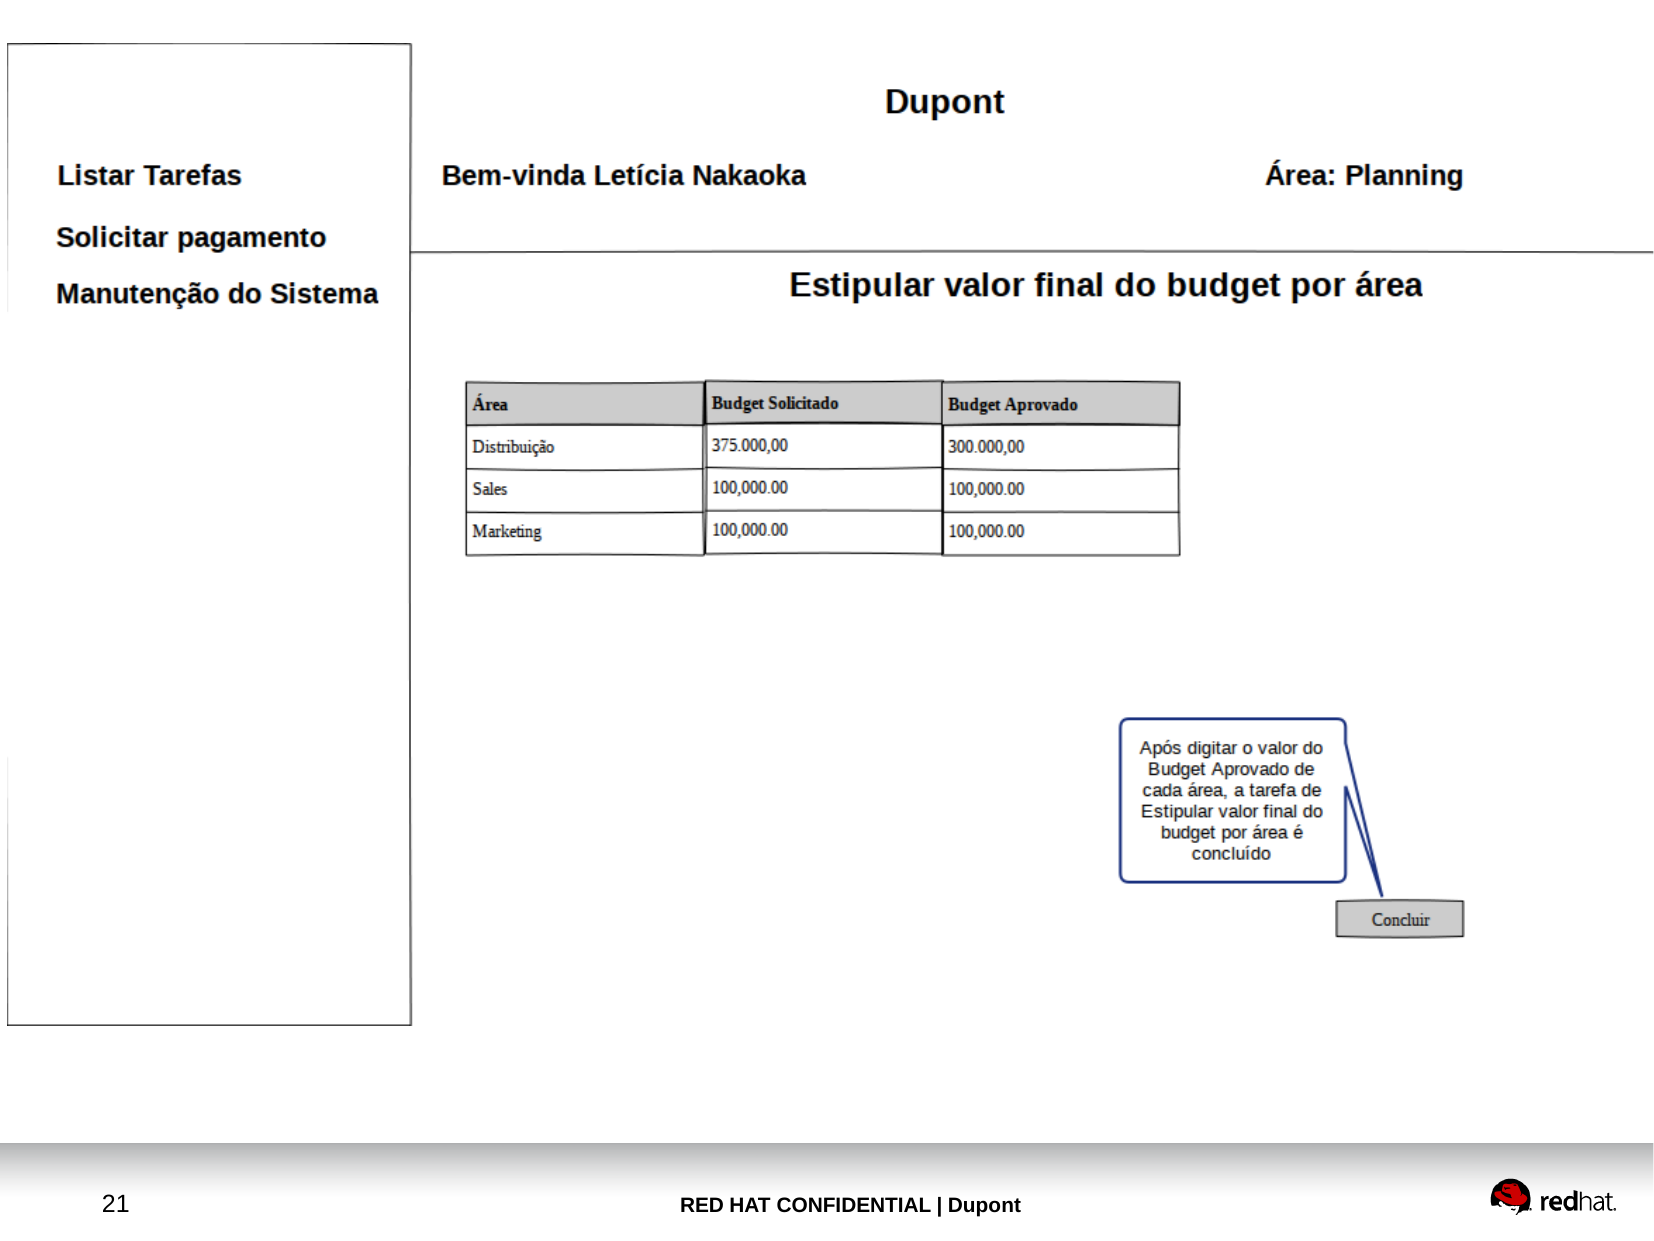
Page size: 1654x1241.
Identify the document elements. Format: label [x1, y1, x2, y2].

picture [7, 43, 1654, 1026]
picture [0, 1143, 1654, 1241]
